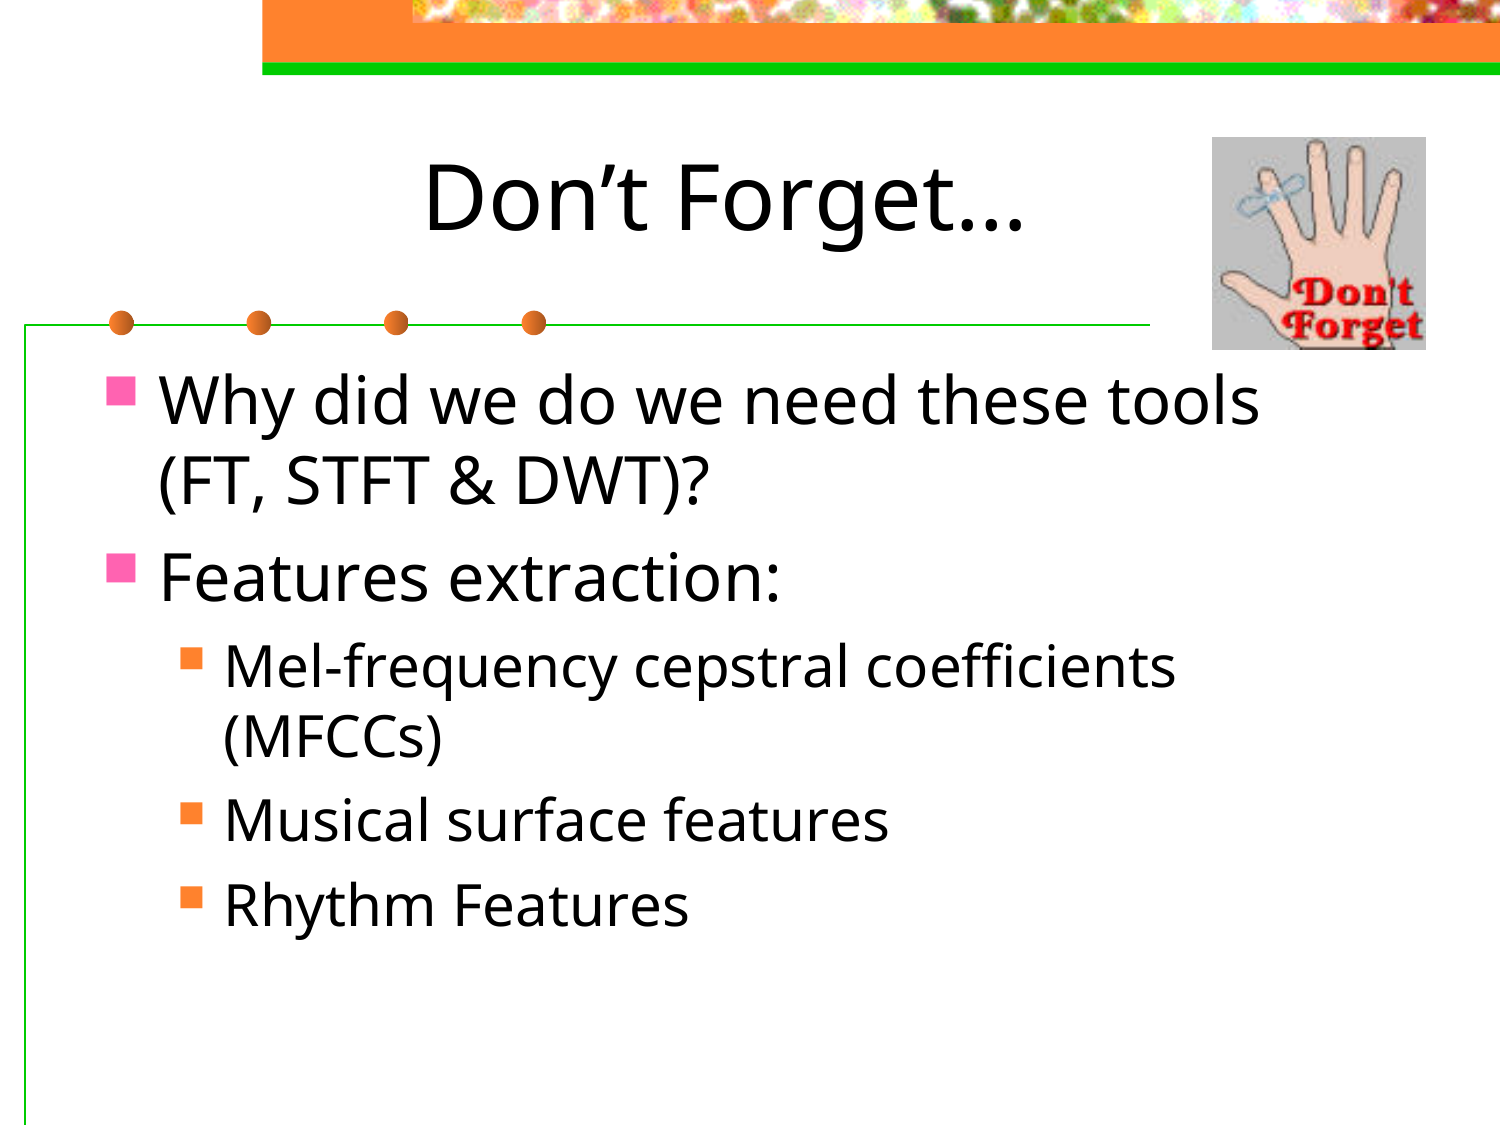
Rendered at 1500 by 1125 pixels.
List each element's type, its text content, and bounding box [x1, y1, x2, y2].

title Don’t Forget… [87, 99, 1363, 288]
picture [412, 0, 1500, 23]
picture [1212, 137, 1426, 351]
list Why did we do we need these tools (FT, STFT & DWT)? Features extraction: Mel-frequency cepstral coefficients (MFCCs) Musical surface features Rhythm Features [87, 350, 1388, 1026]
